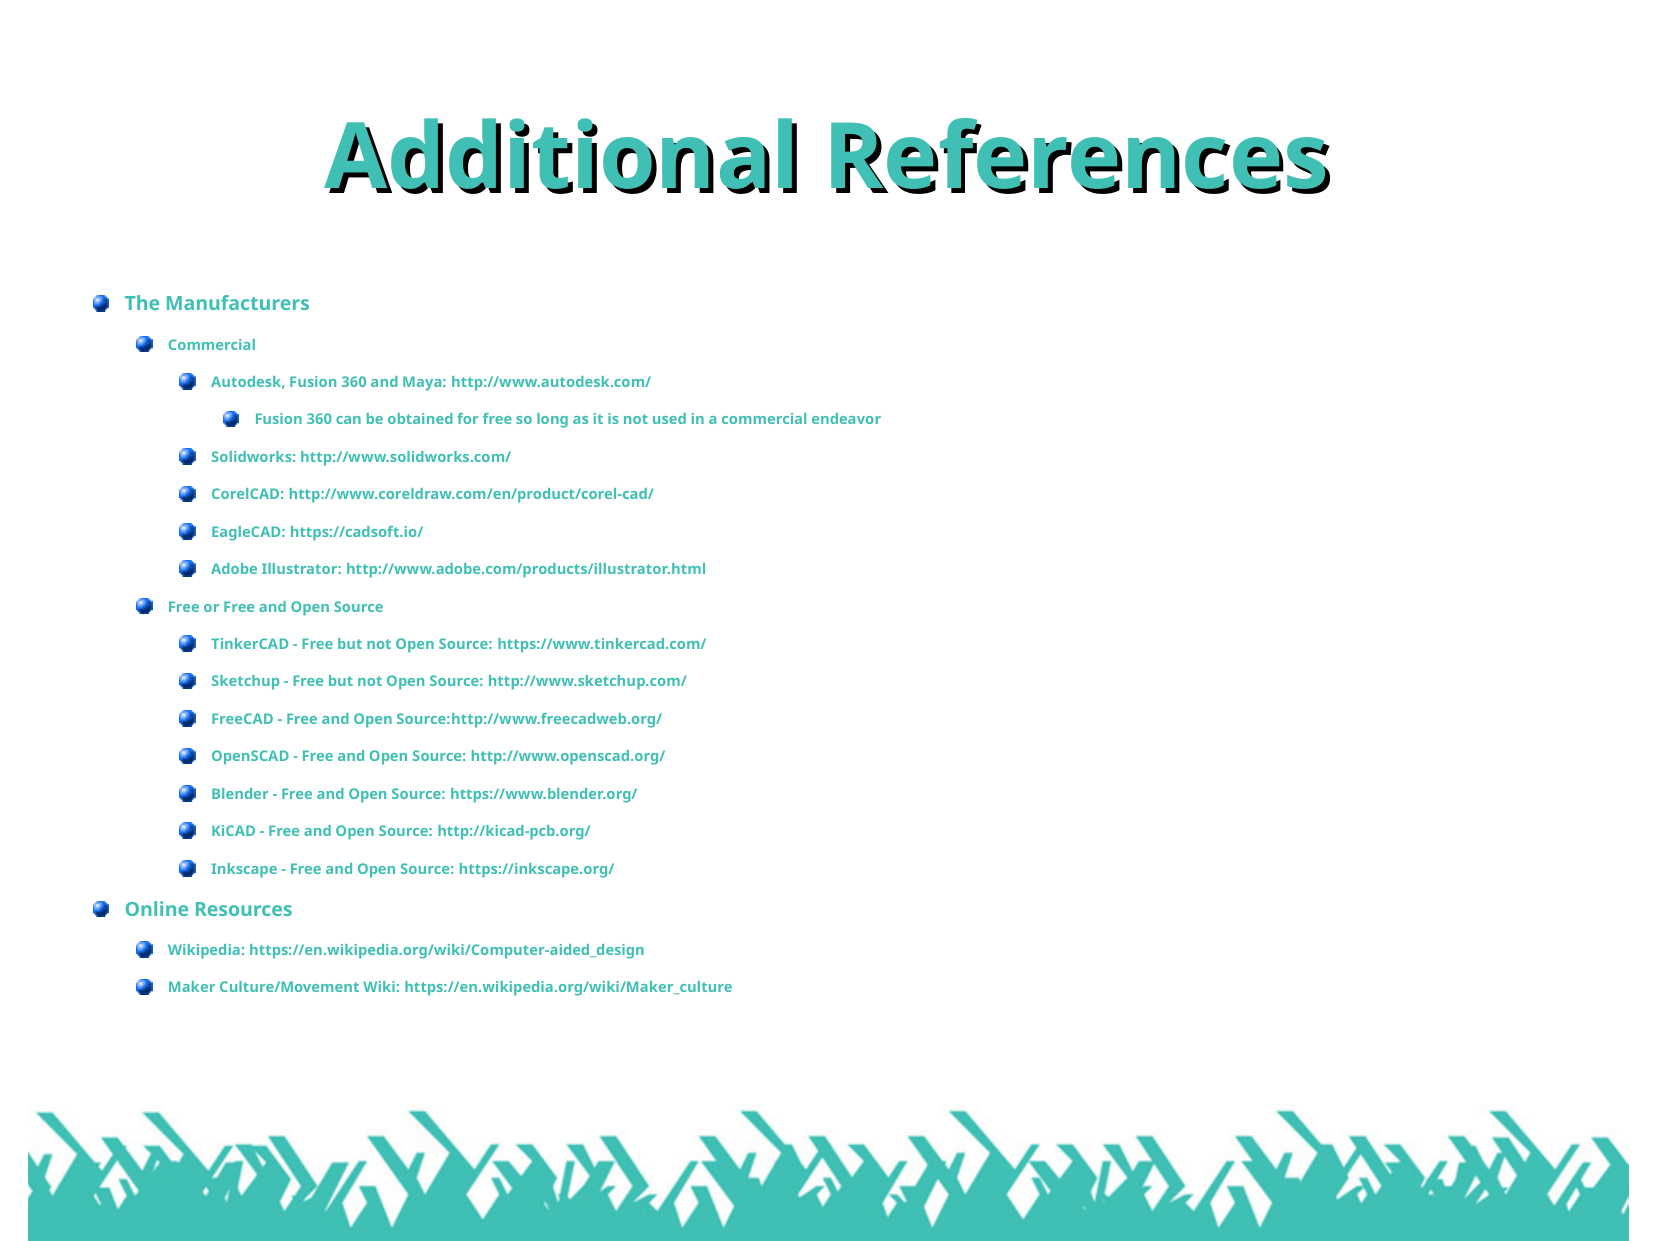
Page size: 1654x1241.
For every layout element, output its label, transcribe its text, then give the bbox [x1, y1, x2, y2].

picture [28, 1104, 1629, 1241]
title Additional References [82, 49, 1571, 257]
list The Manufacturers Commercial Autodesk, Fusion 360 and Maya: http://www.autodesk.com/ Fusion 360 can be obtained for free so long as it is not used in a commercial endeavor Solidworks: http://www.solidworks.com/ CorelCAD: http://www.coreldraw.com/en/product/corel-cad/ EagleCAD: https://cadsoft.io/ Adobe Illustrator: http://www.adobe.com/products/illustrator.html Free or Free and Open Source TinkerCAD - Free but not Open Source: https://www.tinkercad.com/ Sketchup - Free but not Open Source: http://www.sketchup.com/ FreeCAD - Free and Open Source:http://www.freecadweb.org/ OpenSCAD - Free and Open Source: http://www.openscad.org/ Blender - Free and Open Source: https://www.blender.org/ KiCAD - Free and Open Source: http://kicad-pcb.org/ Inkscape - Free and Open Source: https://inkscape.org/ Online Resources Wikipedia: https://en.wikipedia.org/wiki/Computer-aided_design Maker Culture/Movement Wiki: https://en.wikipedia.org/wiki/Maker_culture [82, 290, 1571, 1010]
